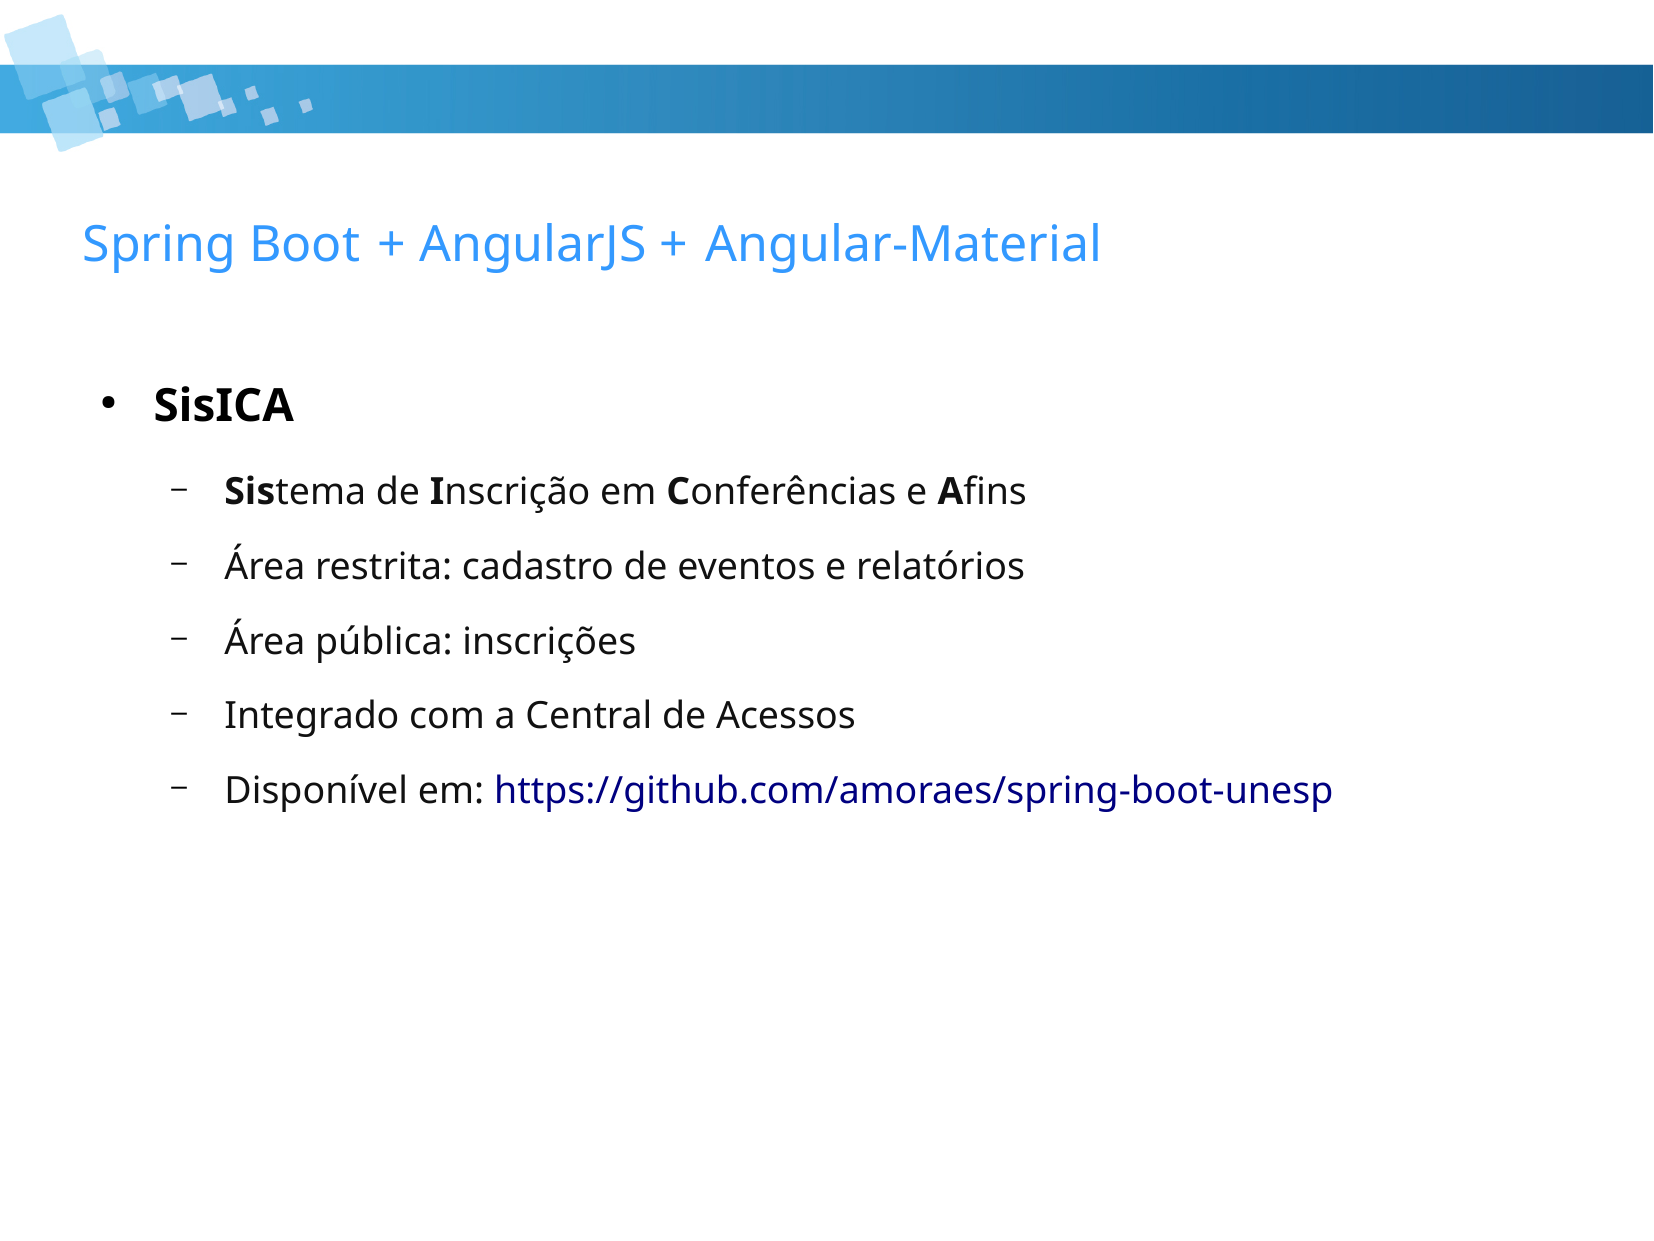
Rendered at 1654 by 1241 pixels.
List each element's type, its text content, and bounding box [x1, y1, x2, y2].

list SisICA Sistema de Inscrição em Conferências e Afins Área restrita: cadastro de eventos e relatórios Área pública: inscrições Integrado com a Central de Acessos Disponível em: https://github.com/amoraes/spring-boot-unesp [82, 372, 1571, 968]
title Spring Boot + AngularJS + Angular-Material [82, 139, 1571, 332]
picture [0, 0, 1653, 1238]
